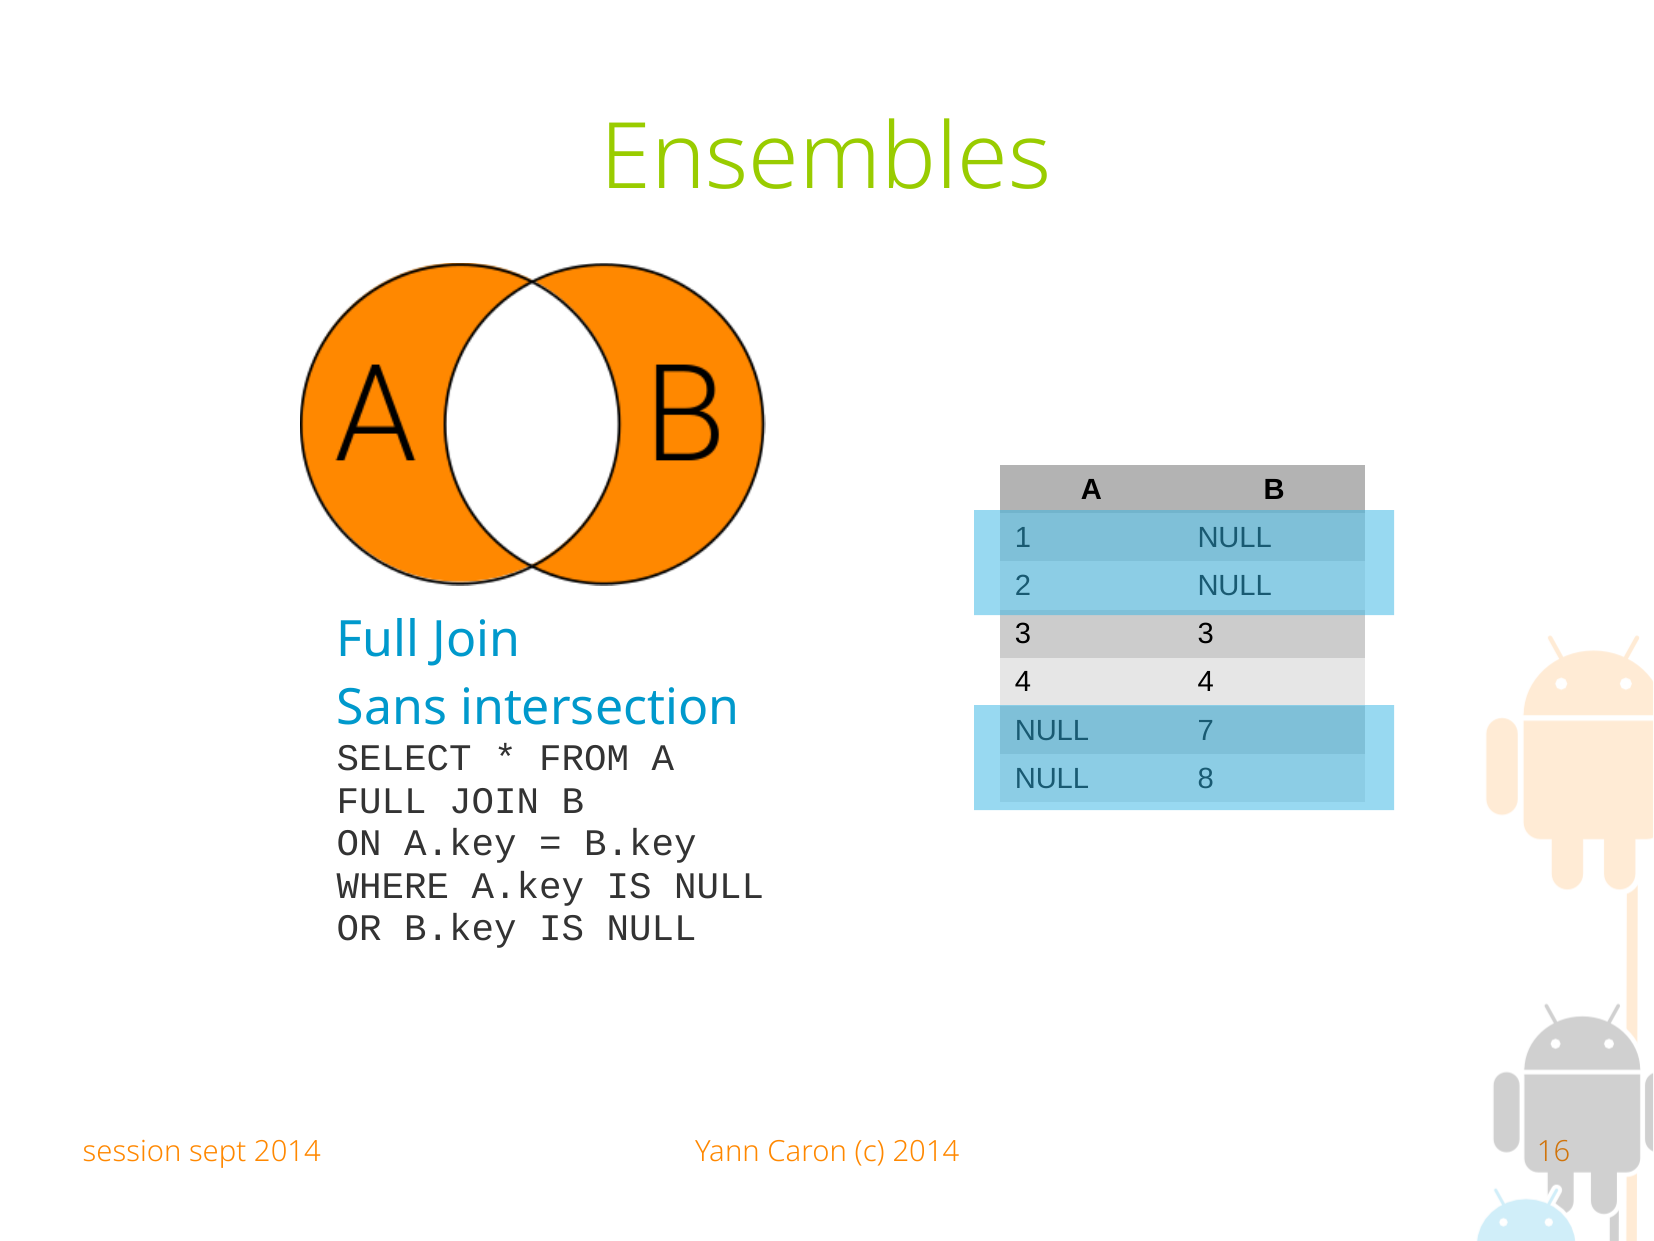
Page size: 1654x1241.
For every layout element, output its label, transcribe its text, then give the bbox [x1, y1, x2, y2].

table_cell 3 [1183, 616, 1365, 658]
title Ensembles [82, 49, 1571, 257]
text_box [974, 705, 1395, 811]
text_box Full Join Sans intersection SELECT * FROM A FULL JOIN B ON A.key = B.key WHERE A.key IS NULL OR B.key IS NULL [321, 595, 780, 931]
picture [240, 263, 1654, 1241]
table_cell 4 [1183, 658, 1365, 705]
text_box [974, 510, 1395, 616]
table_cell 4 [1000, 658, 1183, 705]
table_cell 3 [1000, 616, 1183, 658]
table_header B [1183, 465, 1365, 510]
table_header A [1000, 465, 1183, 510]
